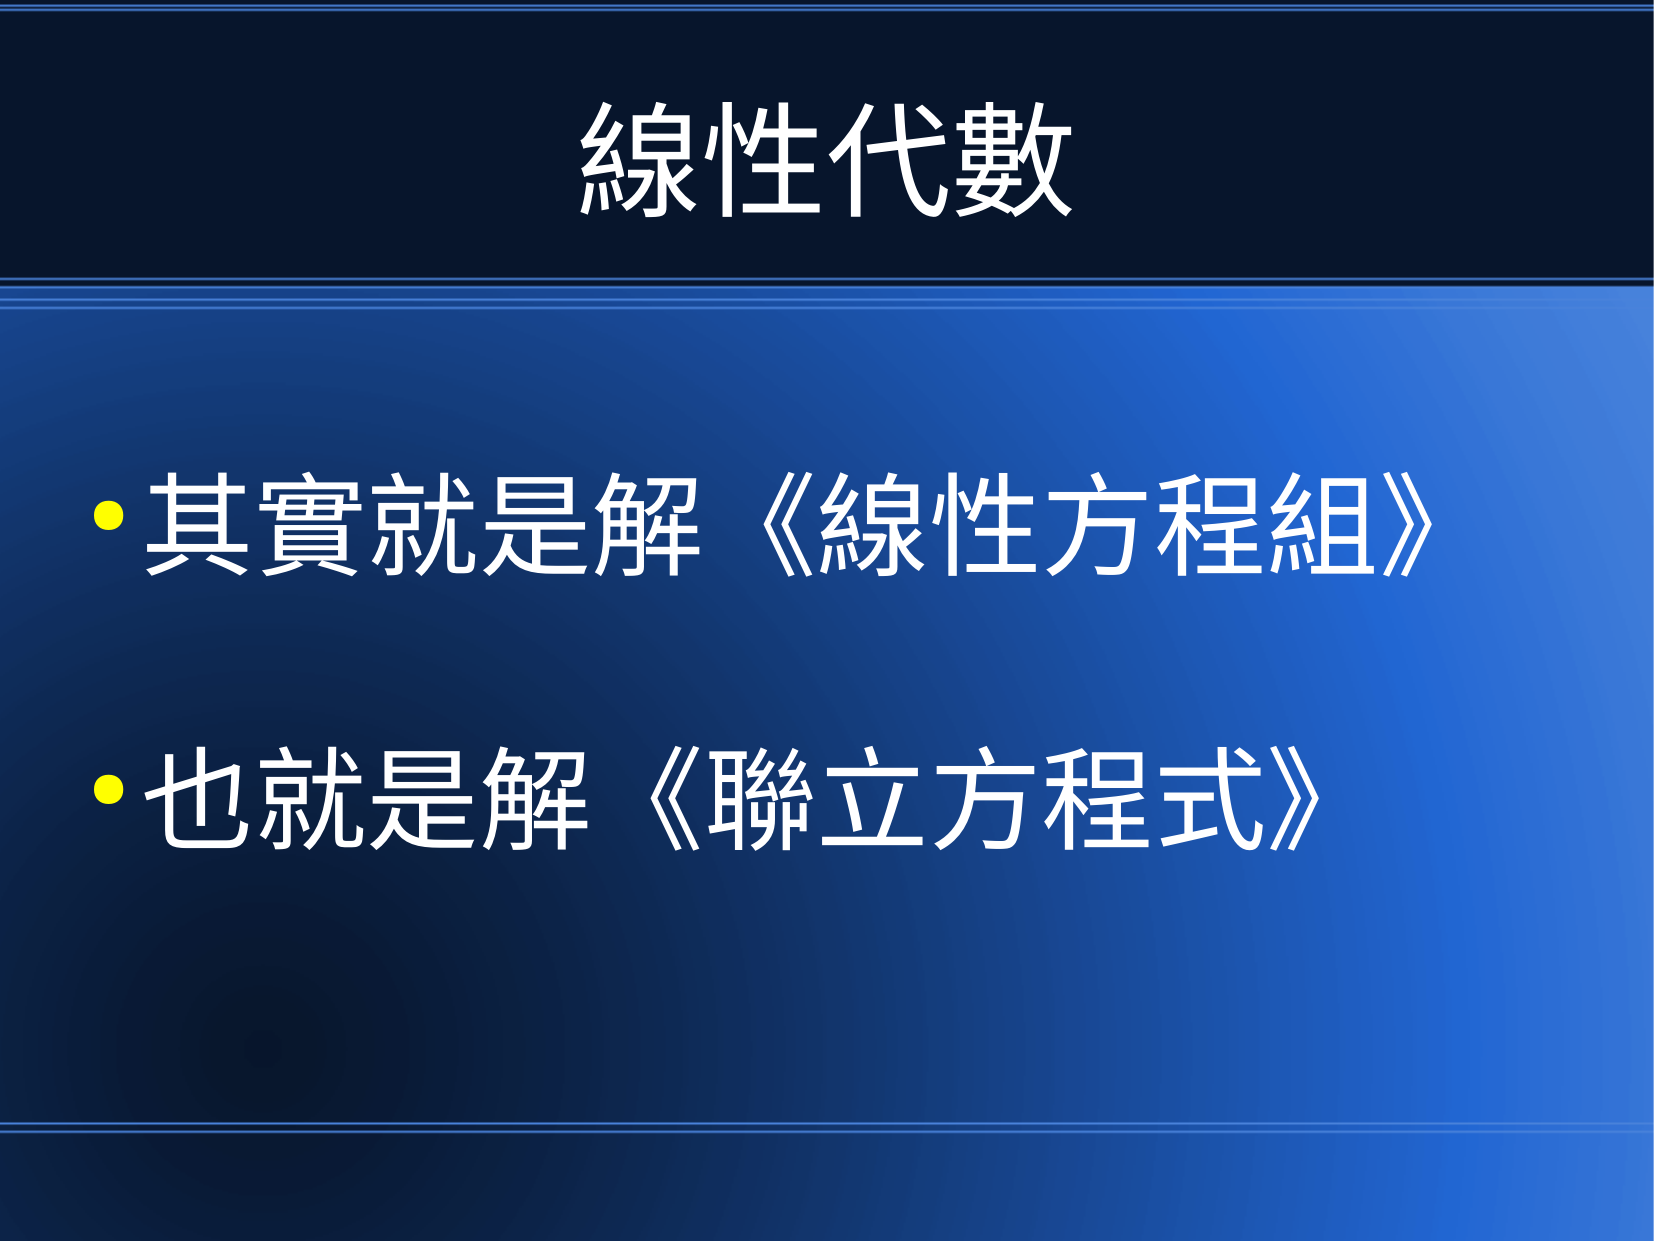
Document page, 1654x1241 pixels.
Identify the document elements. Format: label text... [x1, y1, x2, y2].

title 線性代數 [82, 49, 1571, 257]
picture [0, 0, 1654, 1241]
list 其實就是解《線性方程組》 也就是解《聯立方程式》 [70, 355, 1559, 1063]
